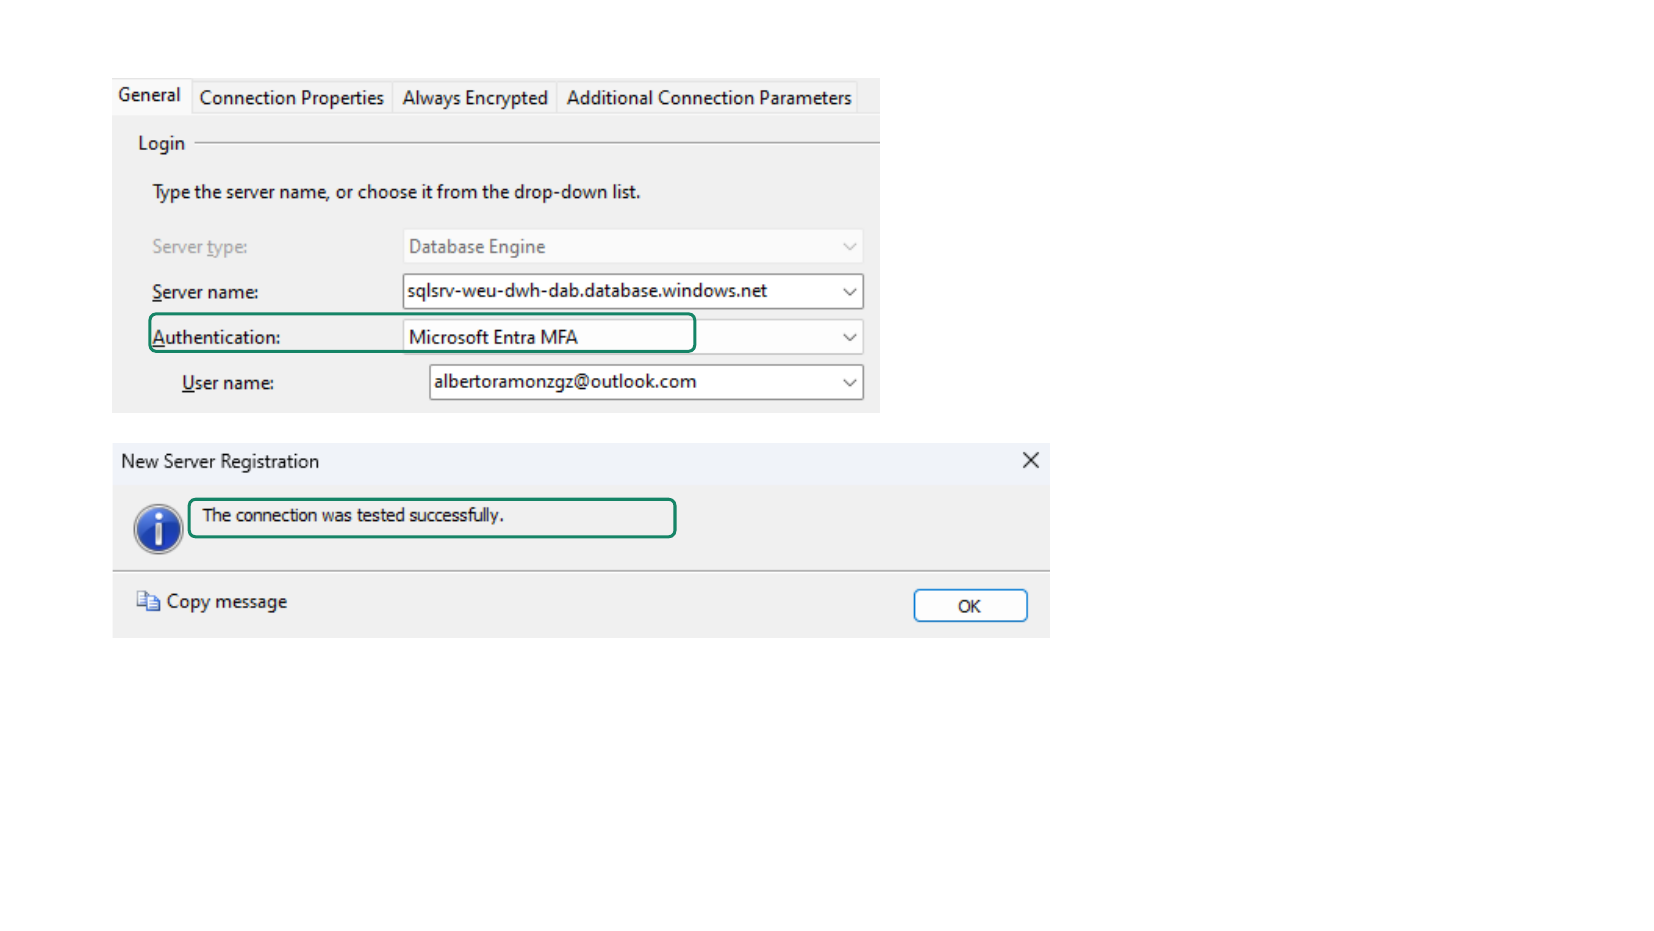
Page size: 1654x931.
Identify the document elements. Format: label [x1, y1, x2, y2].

picture [112, 78, 880, 413]
picture [112, 443, 1050, 638]
